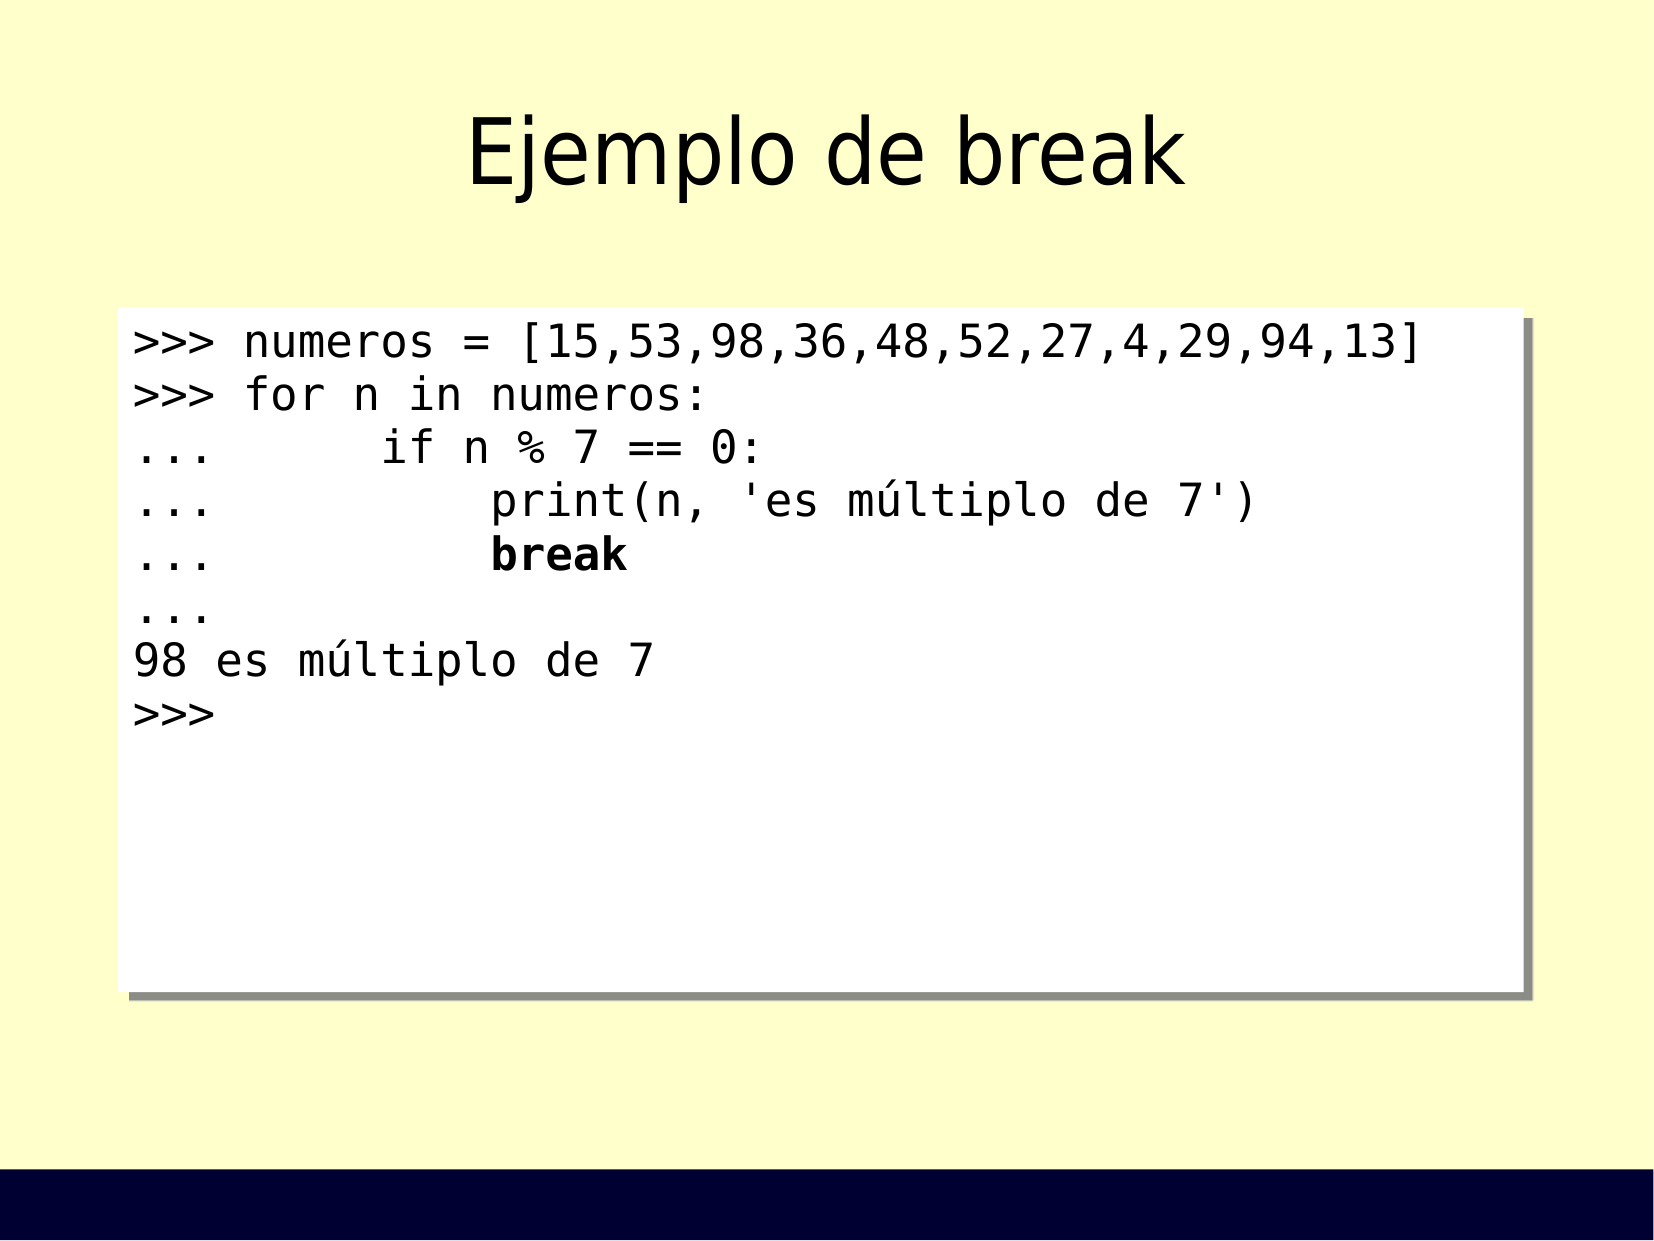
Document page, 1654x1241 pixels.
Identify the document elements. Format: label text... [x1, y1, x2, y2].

text_box >>> numeros = [15,53,98,36,48,52,27,4,29,94,13] >>> for n in numeros: ... if n % 7 == 0: ... print(n, 'es múltiplo de 7') ... break ... 98 es múltiplo de 7 >>> [118, 307, 1524, 993]
title Ejemplo de break [82, 49, 1571, 257]
